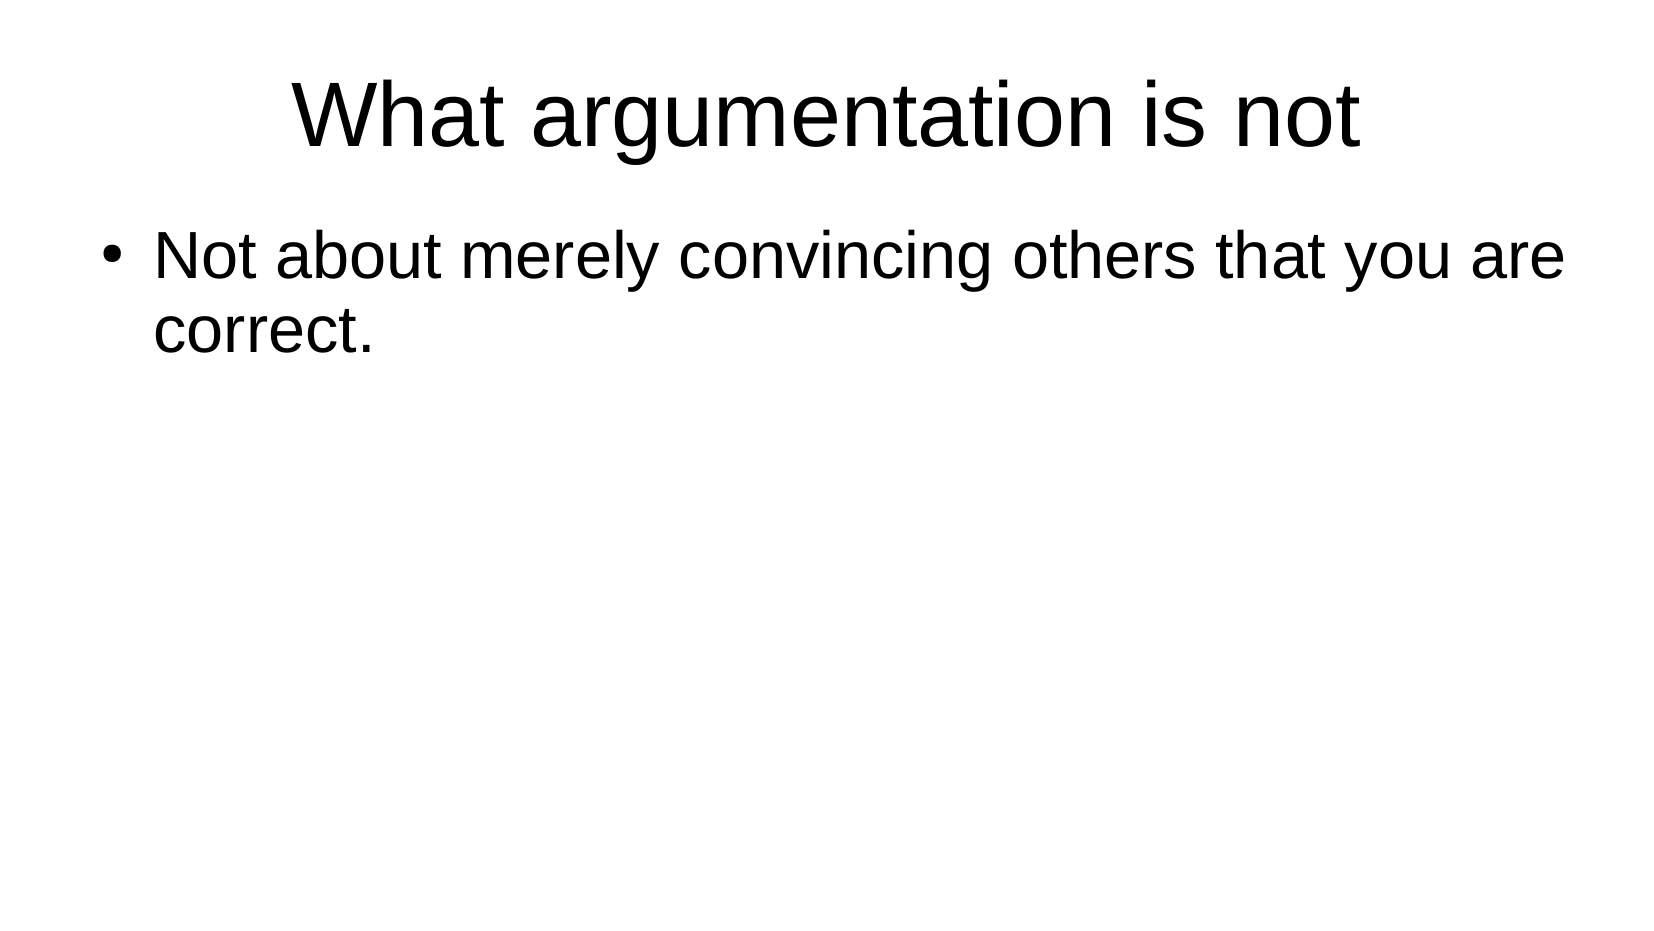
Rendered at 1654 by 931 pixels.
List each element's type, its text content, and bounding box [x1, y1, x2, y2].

title What argumentation is not [82, 37, 1571, 193]
list Not about merely convincing others that you are correct. [82, 217, 1571, 758]
